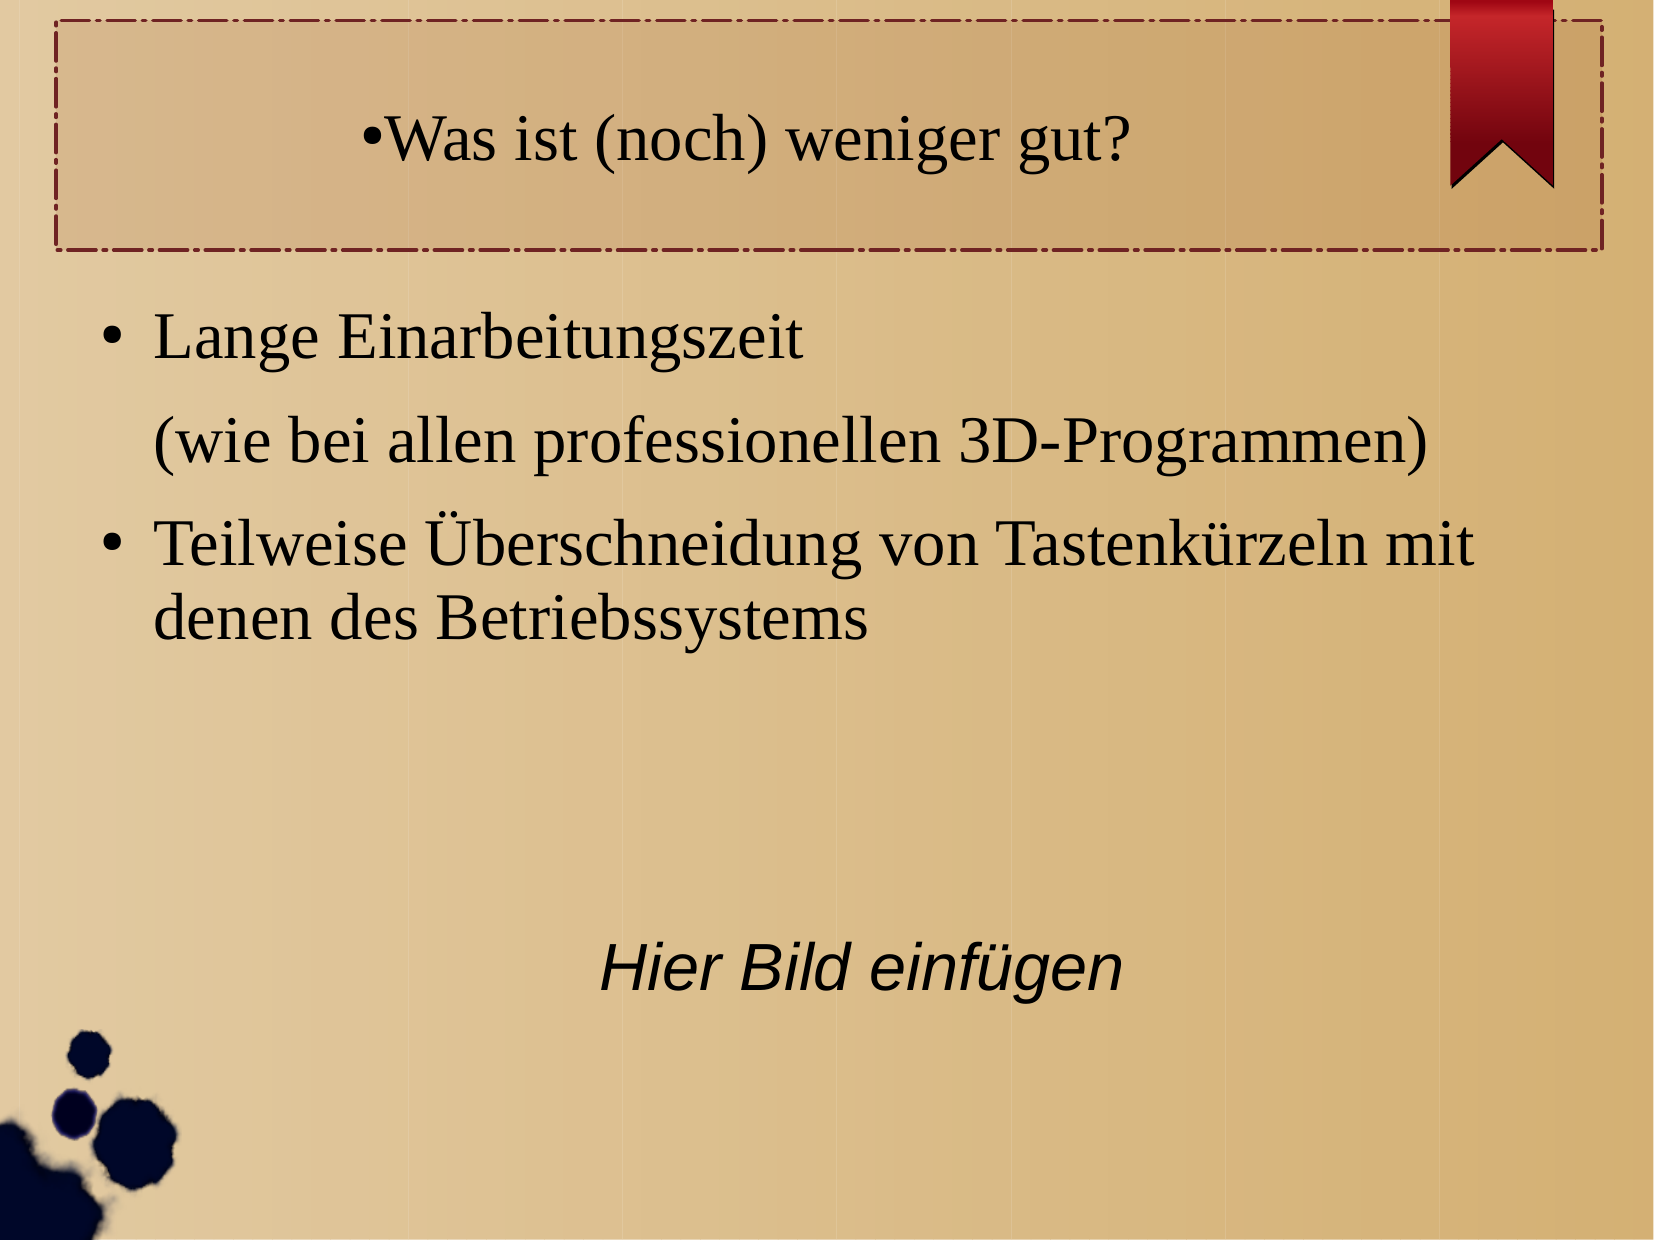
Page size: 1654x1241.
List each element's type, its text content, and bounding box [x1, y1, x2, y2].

title Was ist (noch) weniger gut? [82, 47, 1412, 229]
text_box Hier Bild einfügen [519, 922, 1205, 1087]
list Lange Einarbeitungszeit (wie bei allen professionellen 3D-Programmen) Teilweise Überschneidung von Tastenkürzeln mit denen des Betriebssystems [82, 299, 1630, 745]
